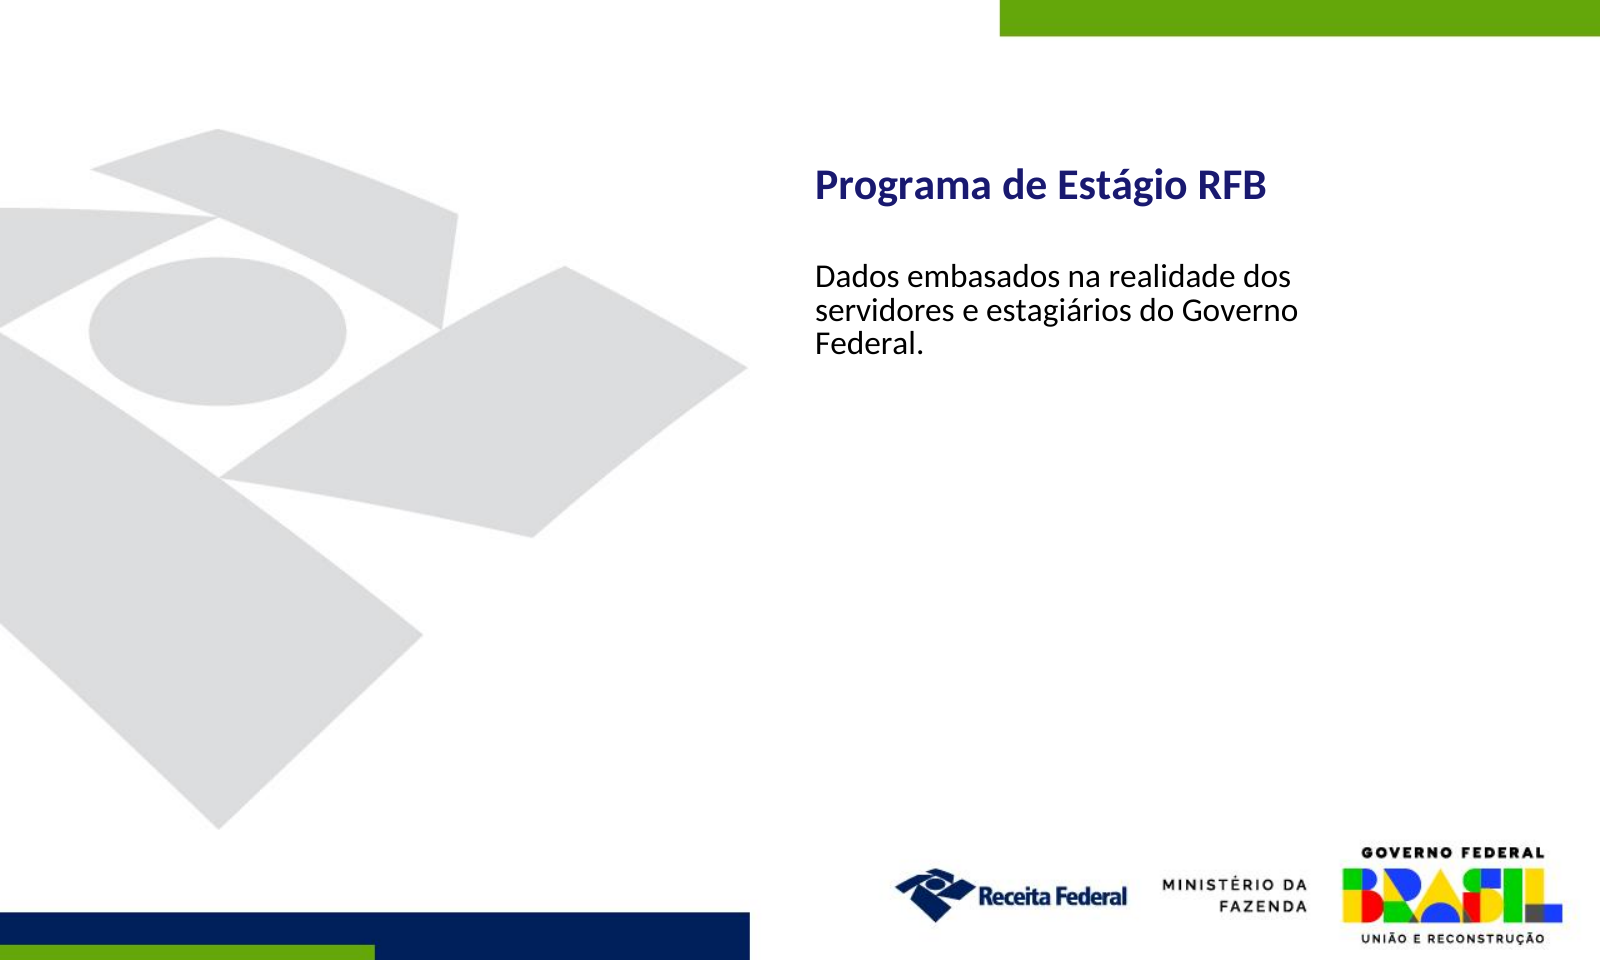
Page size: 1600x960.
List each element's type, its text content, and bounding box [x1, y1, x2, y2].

text_box Dados embasados na realidade dos servidores e estagiários do Governo Federal. [815, 262, 1514, 379]
picture [0, 0, 1600, 960]
text_box Programa de Estágio RFB [815, 166, 1523, 218]
